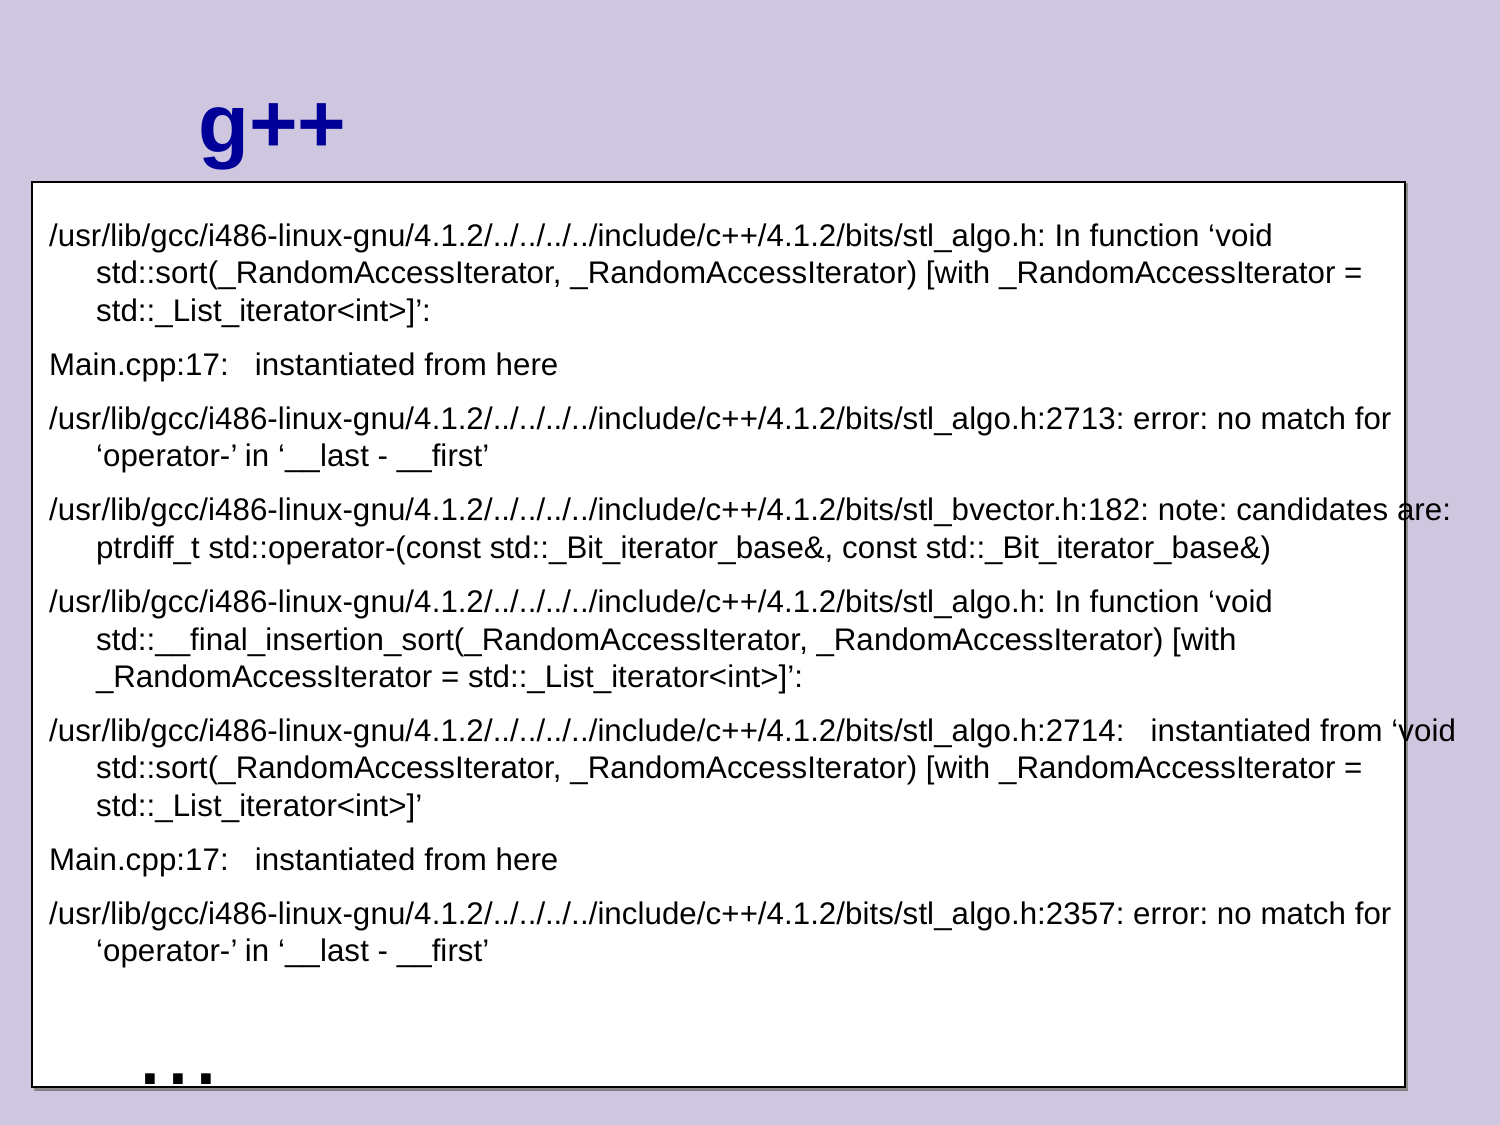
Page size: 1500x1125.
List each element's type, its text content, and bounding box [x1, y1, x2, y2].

text_box [32, 181, 1405, 1088]
title g++ [198, 18, 1468, 215]
list /usr/lib/gcc/i486-linux-gnu/4.1.2/../../../../include/c++/4.1.2/bits/stl_algo.h: In function ‘void std::sort(_RandomAccessIterator, _RandomAccessIterator) [with _RandomAccessIterator = std::_List_iterator<int>]’: Main.cpp:17: instantiated from here /usr/lib/gcc/i486-linux-gnu/4.1.2/../../../../include/c++/4.1.2/bits/stl_algo.h:2713: error: no match for ‘operator-’ in ‘__last - __first’ /usr/lib/gcc/i486-linux-gnu/4.1.2/../../../../include/c++/4.1.2/bits/stl_bvector.h:182: note: candidates are: ptrdiff_t std::operator-(const std::_Bit_iterator_base&, const std::_Bit_iterator_base&) /usr/lib/gcc/i486-linux-gnu/4.1.2/../../../../include/c++/4.1.2/bits/stl_algo.h: In function ‘void std::__final_insertion_sort(_RandomAccessIterator, _RandomAccessIterator) [with _RandomAccessIterator = std::_List_iterator<int>]’: /usr/lib/gcc/i486-linux-gnu/4.1.2/../../../../include/c++/4.1.2/bits/stl_algo.h:2714: instantiated from ‘void std::sort(_RandomAccessIterator, _RandomAccessIterator) [with _RandomAccessIterator = std::_List_iterator<int>]’ Main.cpp:17: instantiated from here /usr/lib/gcc/i486-linux-gnu/4.1.2/../../../../include/c++/4.1.2/bits/stl_algo.h:2357: error: no match for ‘operator-’ in ‘__last - __first’ ... [49, 215, 1468, 1051]
